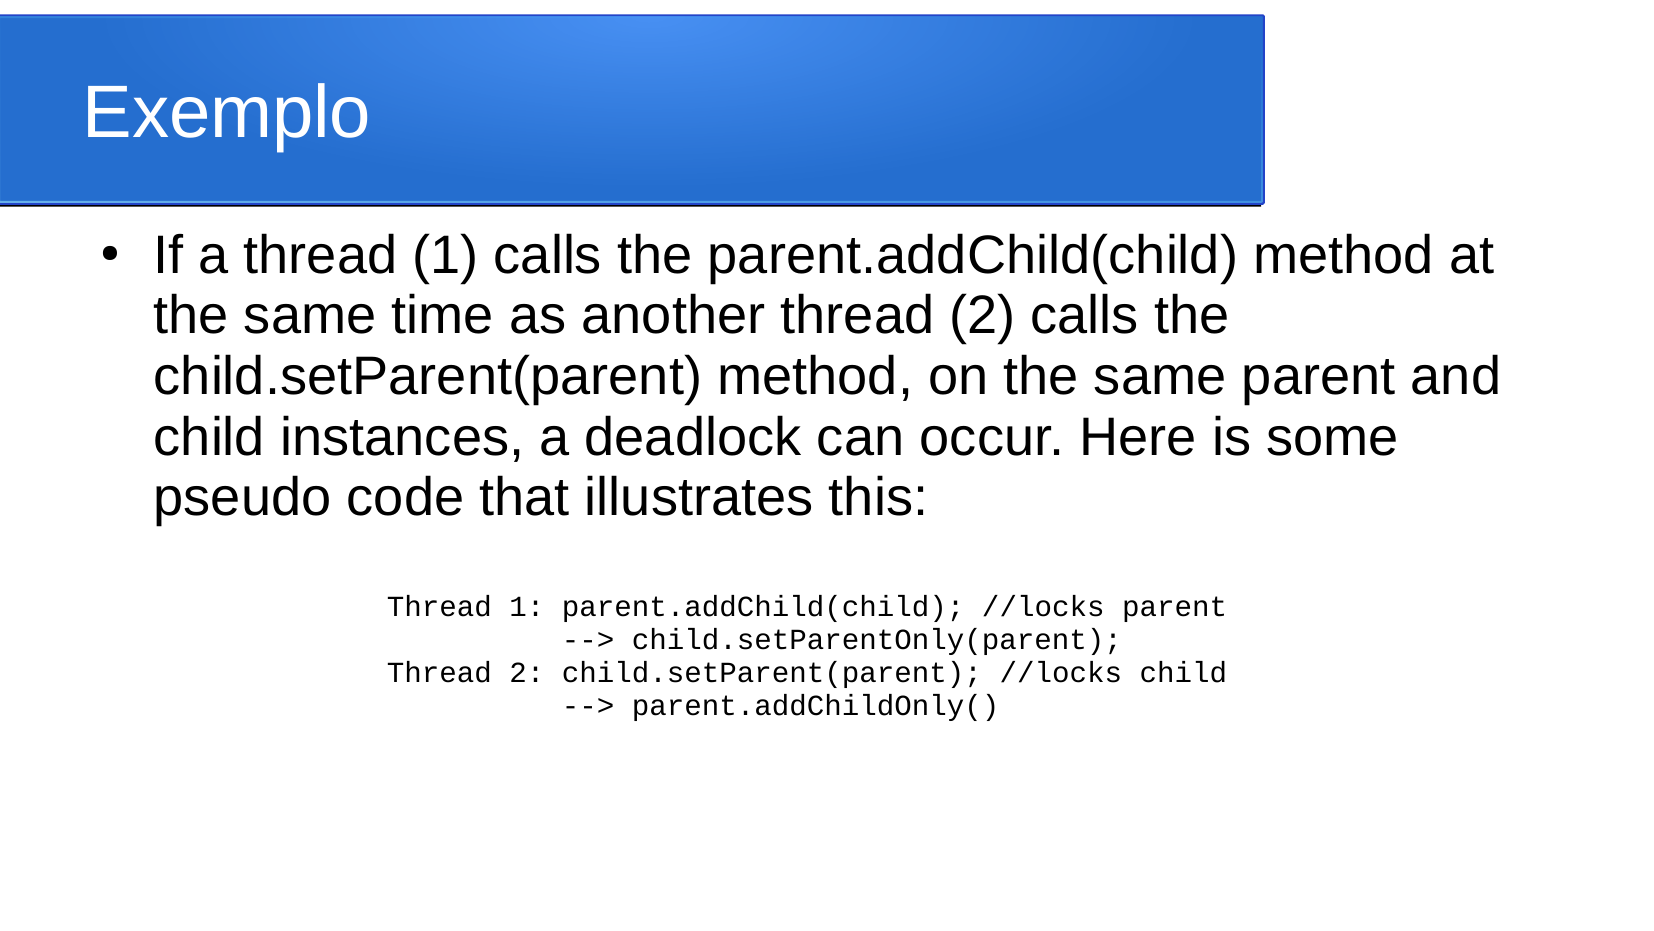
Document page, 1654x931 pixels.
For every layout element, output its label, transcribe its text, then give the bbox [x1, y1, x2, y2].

title Exemplo [82, 35, 1235, 189]
text_box Thread 1: parent.addChild(child); //locks parent --> child.setParentOnly(parent); Thread 2: child.setParent(parent); //locks child --> parent.addChildOnly() [372, 584, 1329, 732]
list If a thread (1) calls the parent.addChild(child) method at the same time as another thread (2) calls the child.setParent(parent) method, on the same parent and child instances, a deadlock can occur. Here is some pseudo code that illustrates this: [82, 224, 1571, 764]
